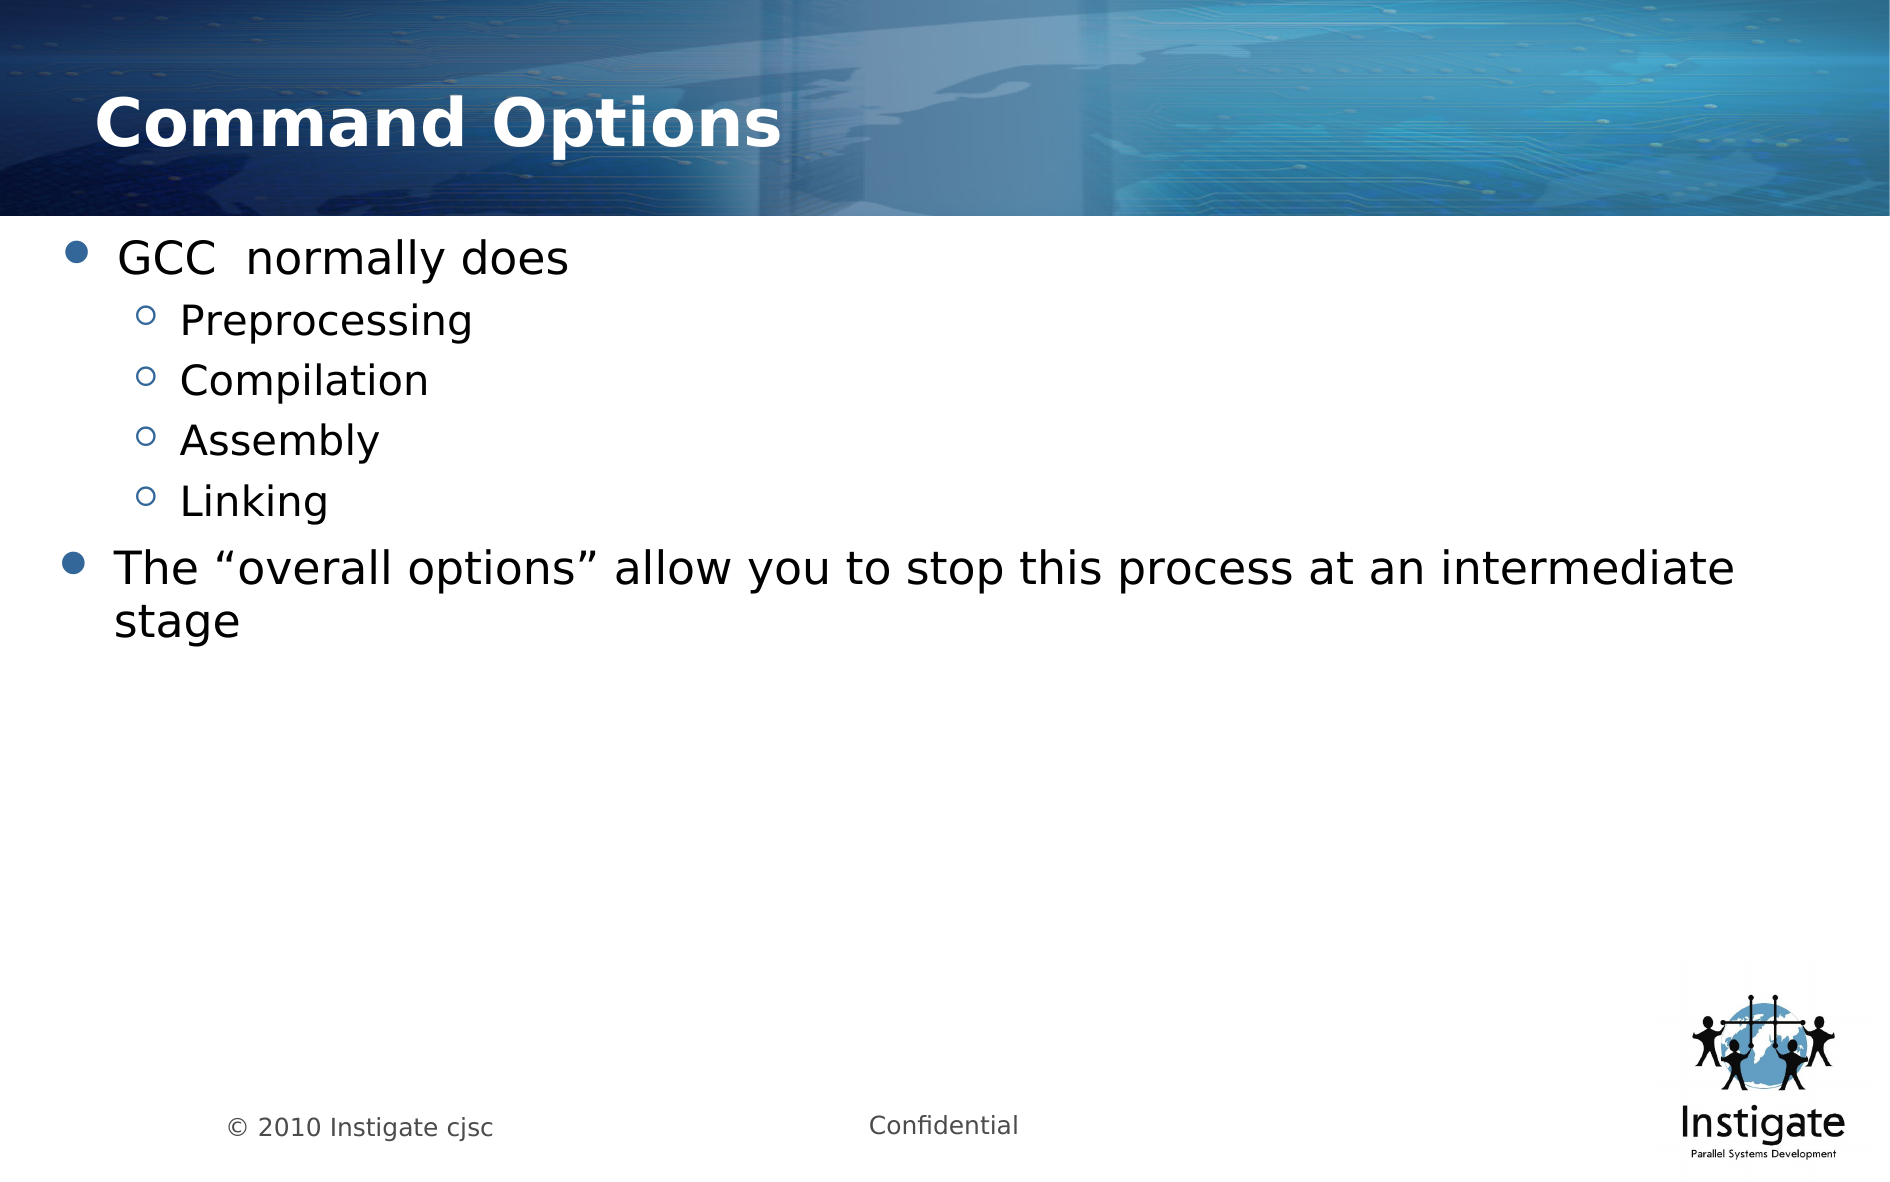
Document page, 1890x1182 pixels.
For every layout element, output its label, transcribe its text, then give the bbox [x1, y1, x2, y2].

picture [1650, 956, 1876, 1182]
picture [0, 0, 1890, 216]
title Command Options [94, 54, 1793, 210]
list GCC normally does Preprocessing Compilation Assembly Linking The “overall options” allow you to stop this process at an intermediate stage [59, 236, 1831, 1001]
